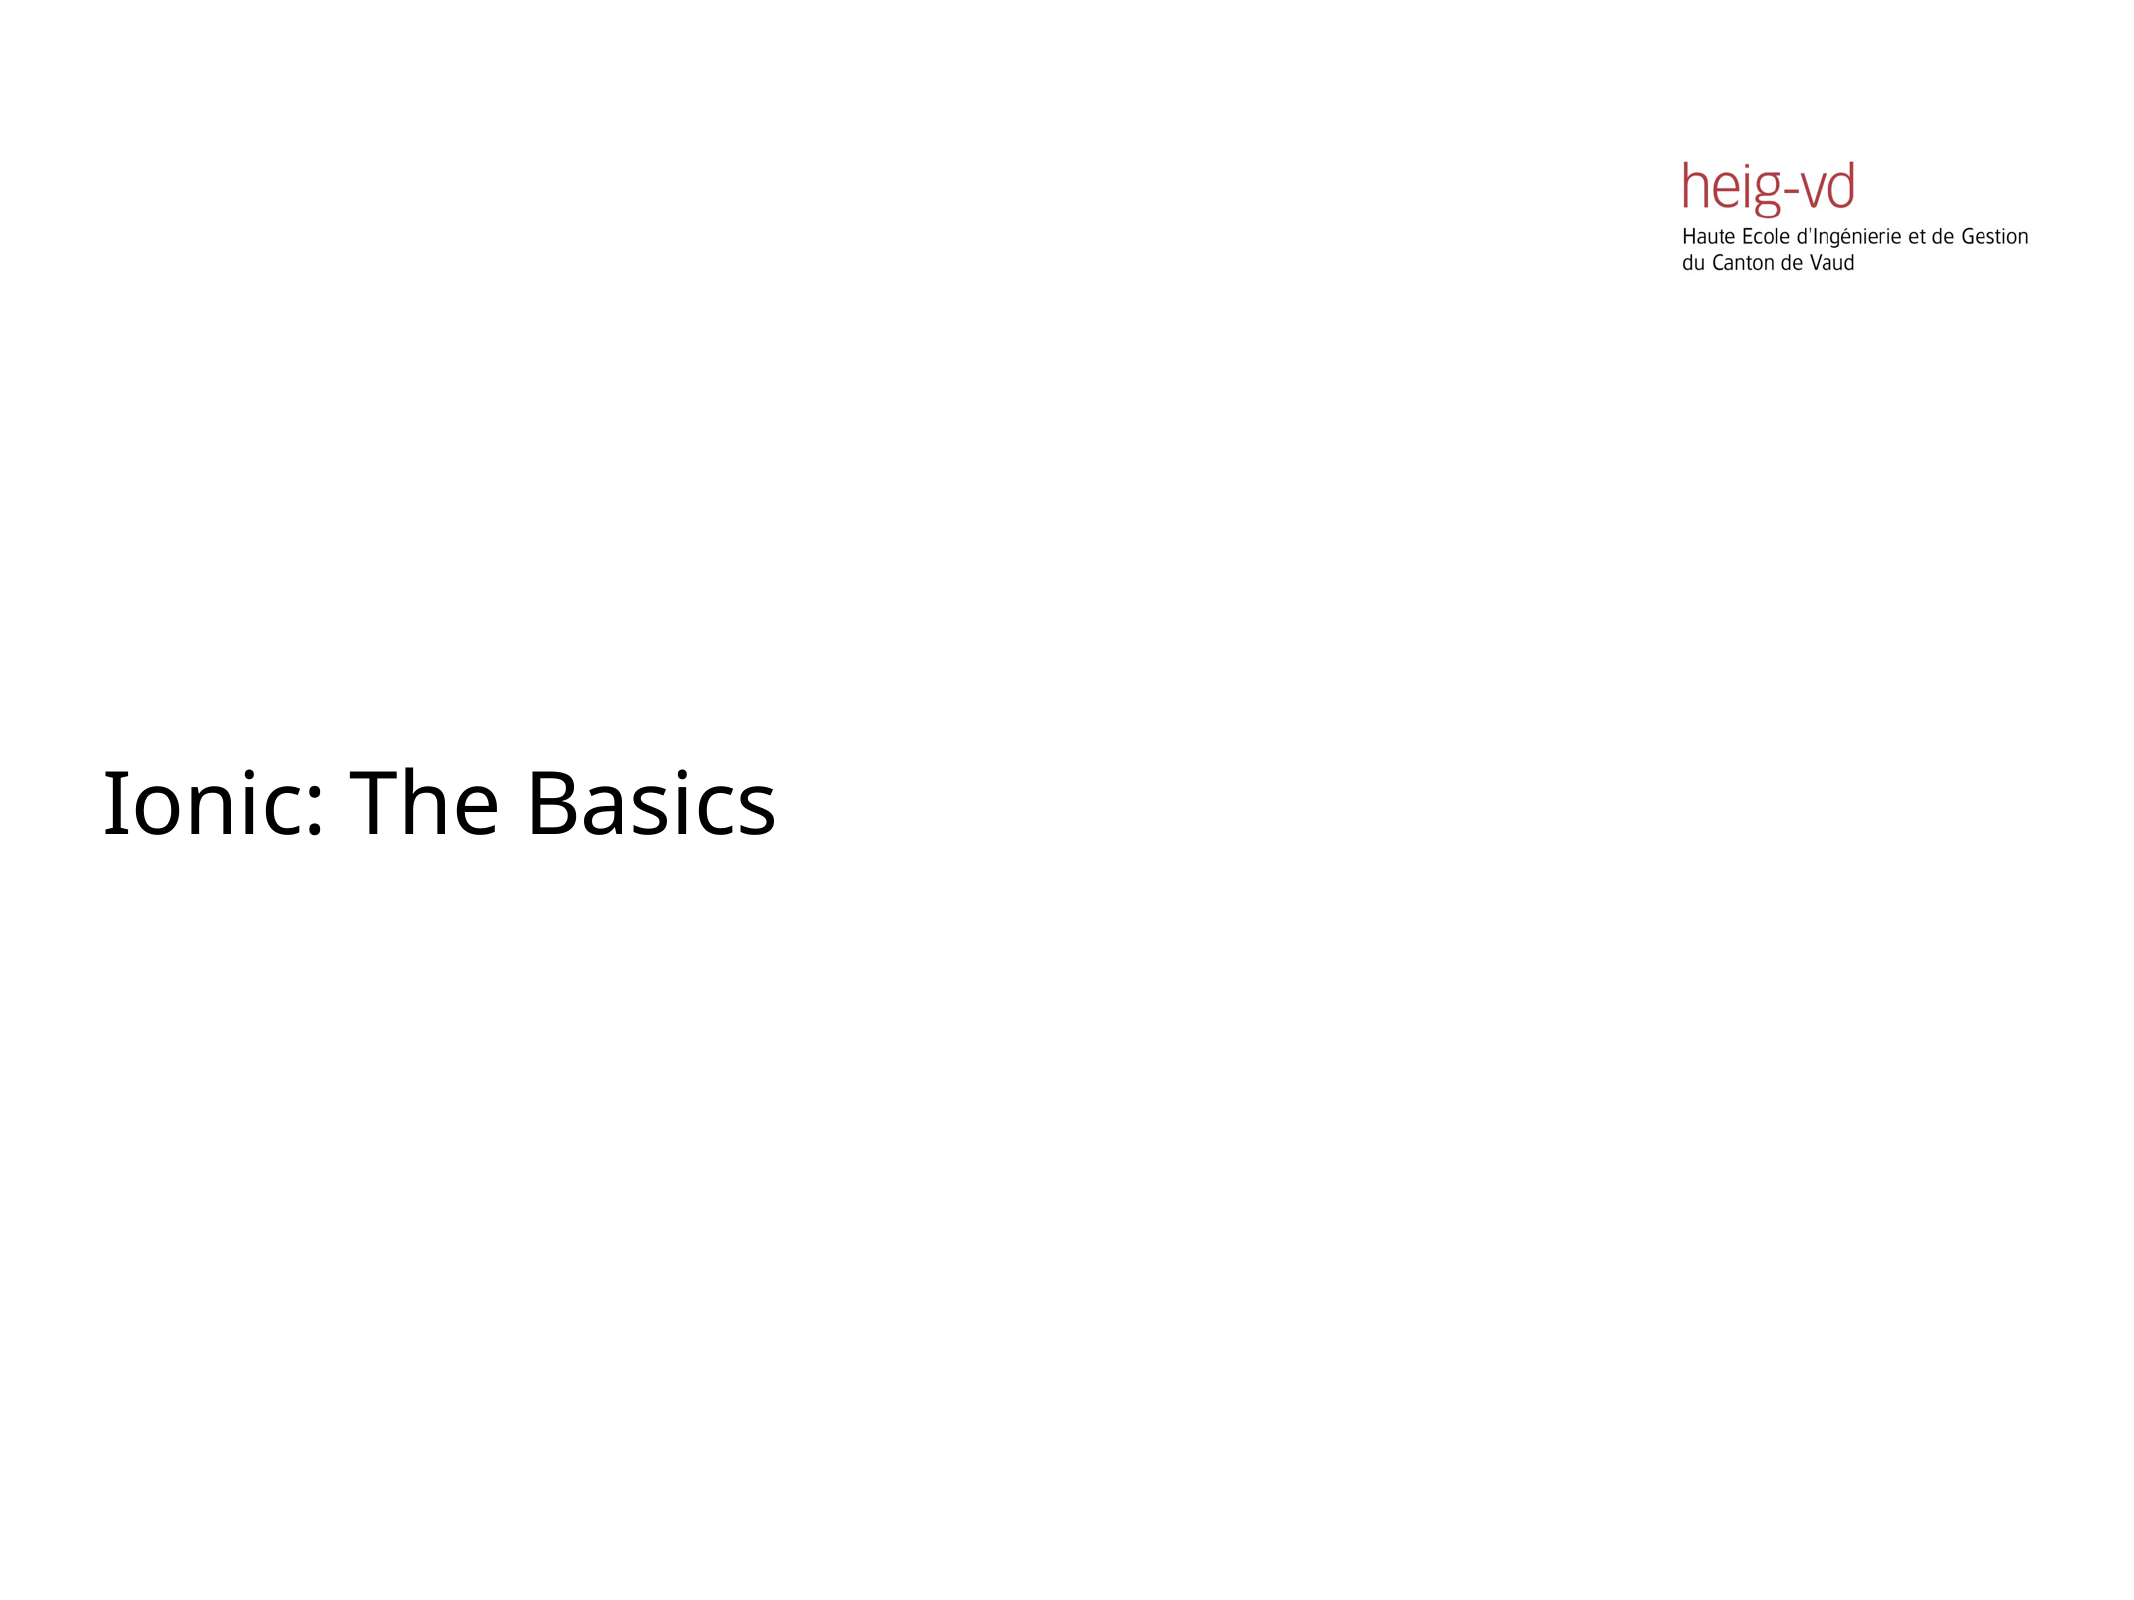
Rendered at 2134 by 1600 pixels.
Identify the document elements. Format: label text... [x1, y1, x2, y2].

picture [1672, 149, 2036, 284]
title Ionic: The Basics [93, 608, 2040, 992]
